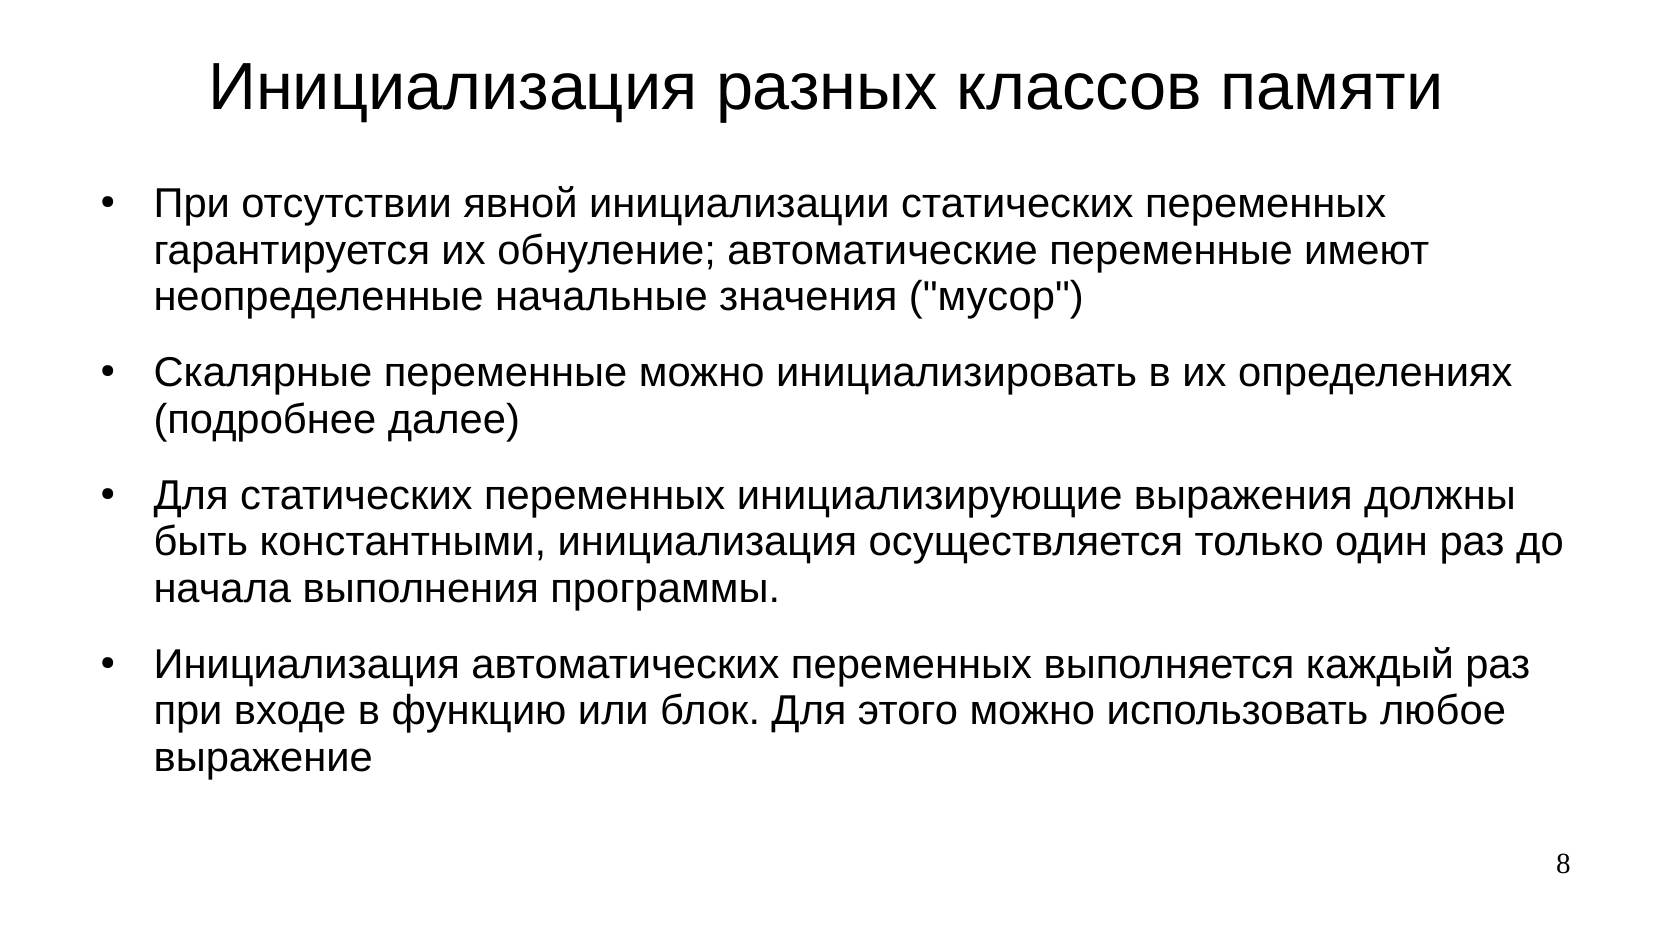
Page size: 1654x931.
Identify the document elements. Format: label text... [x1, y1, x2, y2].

title Инициализация разных классов памяти [82, 37, 1571, 136]
list При отсутствии явной инициализации статических переменных гарантируется их обнуление; автоматические переменные имеют неопределенные начальные значения ("мусор") Скалярные переменные можно инициализировать в их определениях (подробнее далее) Для статических переменных инициализирующие выражения должны быть константными, инициализация осуществляется только один раз до начала выполнения программы. Инициализация автоматических переменных выполняется каждый раз при входе в функцию или блок. Для этого можно использовать любое выражение [82, 180, 1571, 871]
